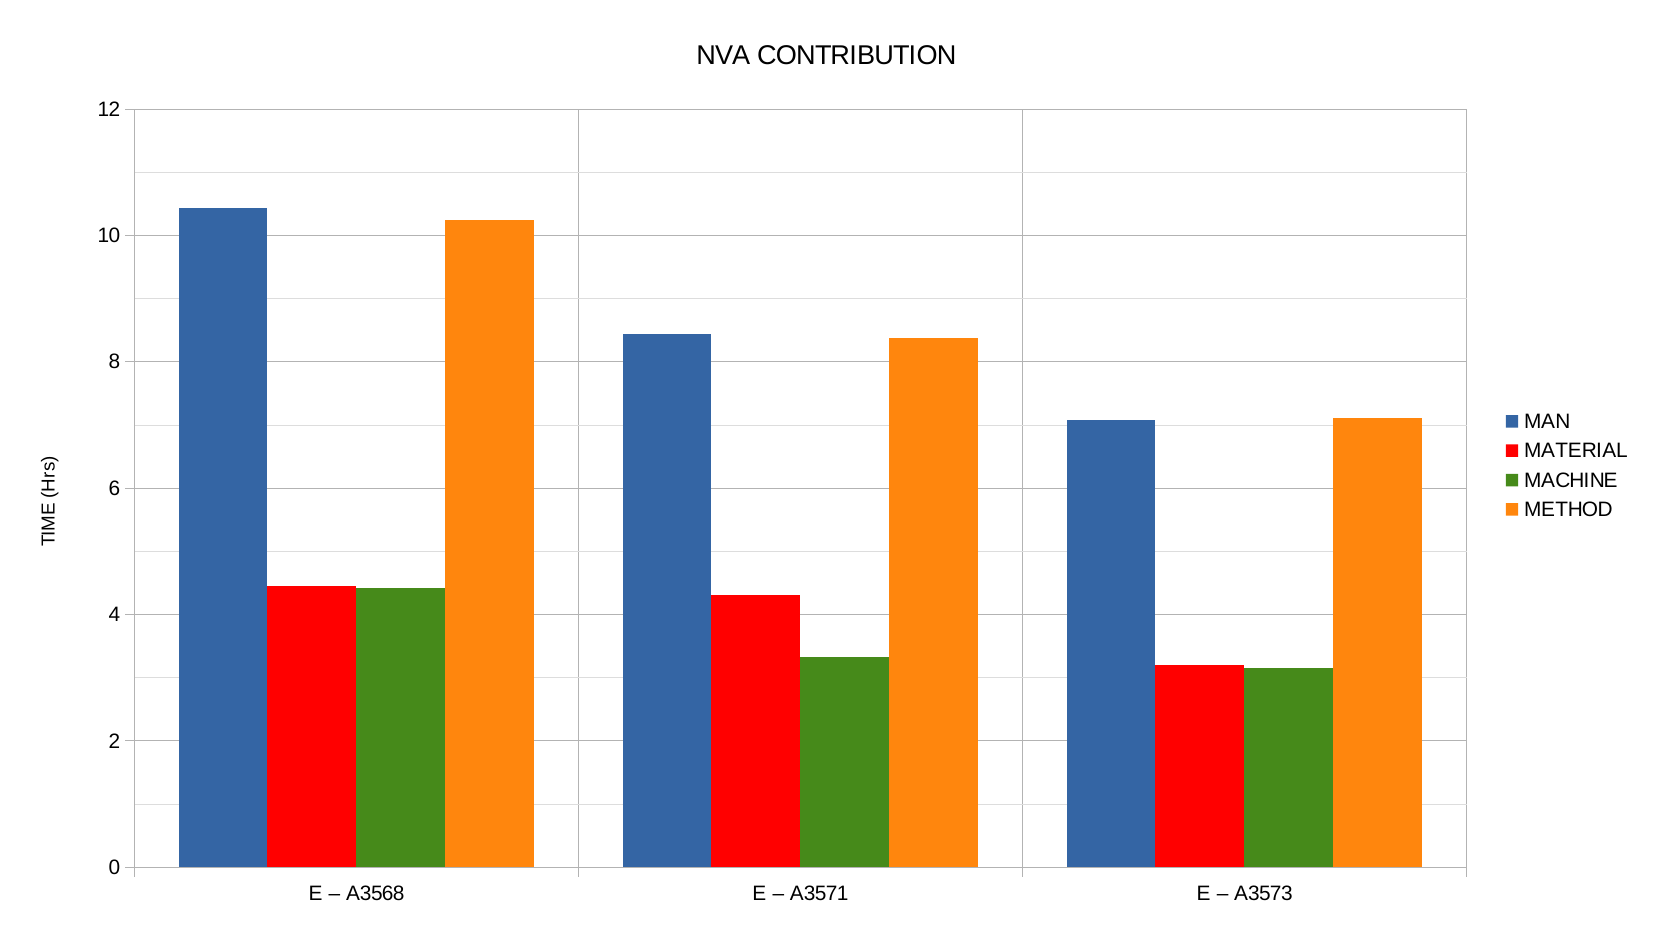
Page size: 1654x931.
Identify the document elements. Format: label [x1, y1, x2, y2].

chart [5, 6, 1647, 924]
